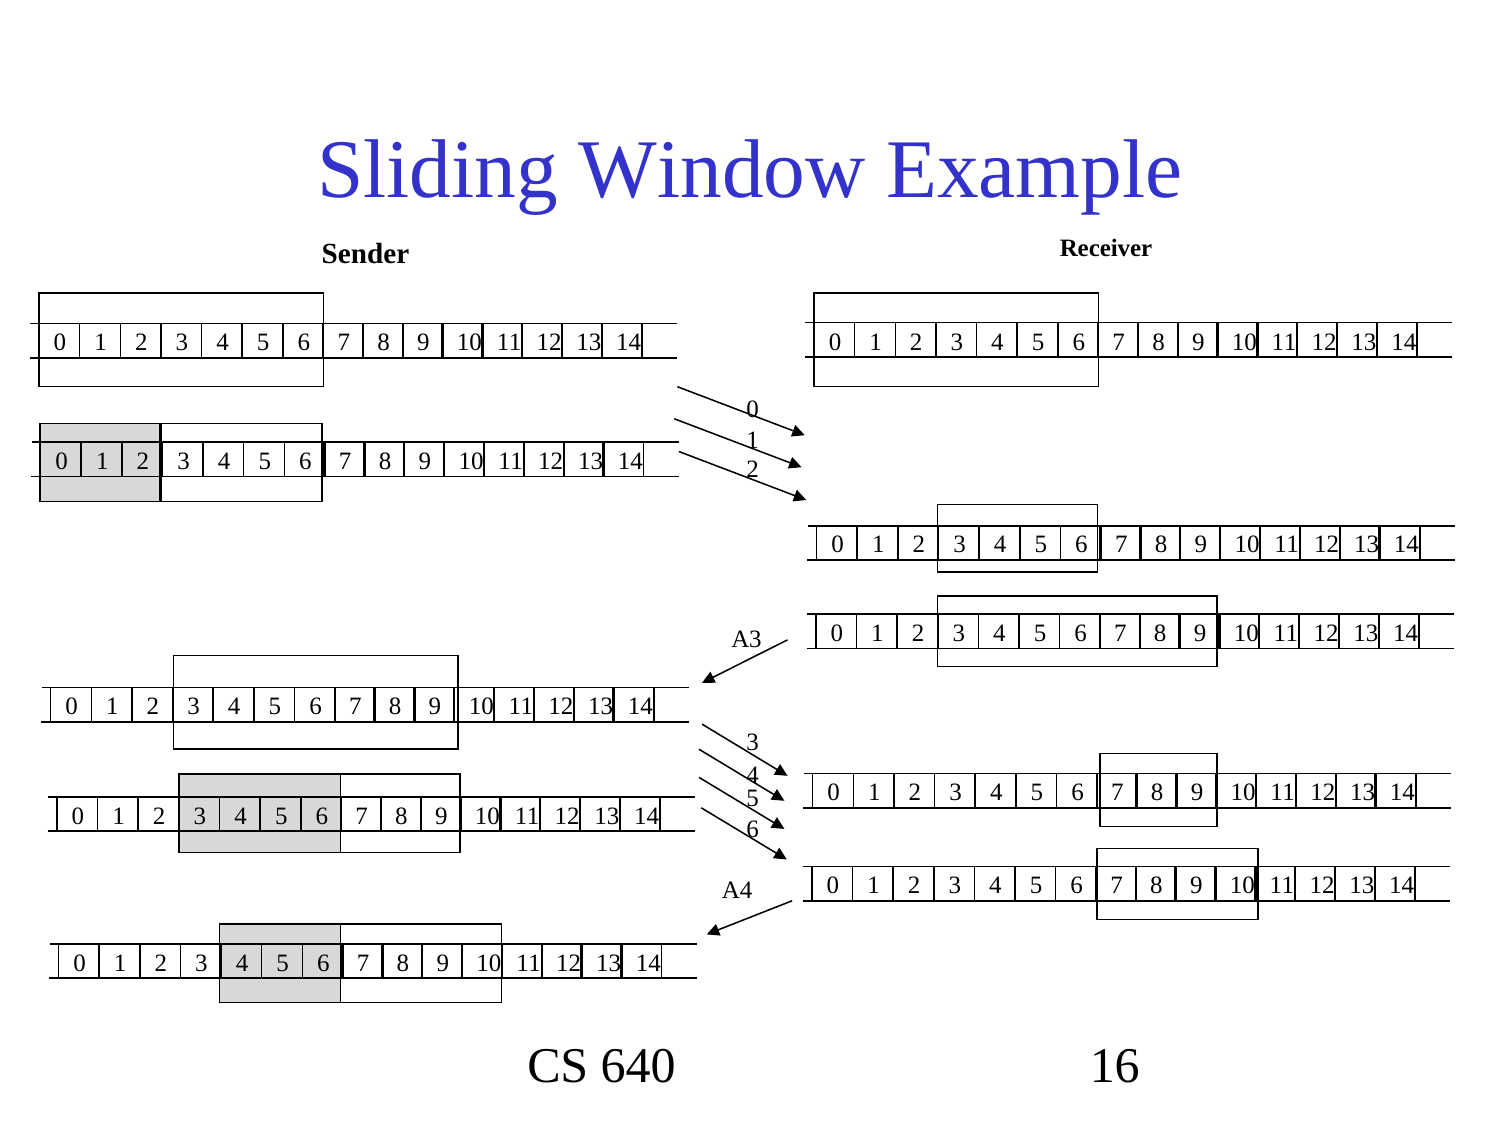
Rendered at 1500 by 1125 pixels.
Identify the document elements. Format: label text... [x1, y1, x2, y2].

text_box 3 [731, 717, 774, 750]
text_box 12 [1299, 525, 1339, 561]
text_box 14 [603, 442, 644, 477]
text_box [178, 773, 341, 796]
text_box 6 [1057, 322, 1097, 358]
text_box 3 [933, 866, 974, 901]
text_box 1 [852, 866, 893, 901]
text_box 3 [934, 773, 975, 808]
text_box 6 [1055, 866, 1095, 901]
text_box 13 [1334, 866, 1374, 901]
text_box 1 [97, 796, 138, 832]
text_box Sender [306, 226, 425, 278]
text_box 10 [443, 442, 483, 477]
text_box 1 [81, 442, 121, 477]
text_box A3 [716, 615, 777, 661]
text_box 9 [1176, 773, 1215, 808]
text_box 4 [213, 687, 253, 722]
text_box 7 [1100, 525, 1140, 561]
text_box 0 [50, 687, 91, 722]
text_box 8 [1135, 866, 1175, 901]
text_box 13 [573, 687, 613, 722]
text_box 2 [893, 866, 933, 901]
text_box 4 [979, 525, 1019, 561]
text_box 5 [242, 323, 282, 358]
text_box 2 [131, 687, 172, 722]
text_box 9 [402, 323, 442, 358]
text_box 9 [414, 687, 453, 722]
text_box 14 [619, 796, 661, 832]
text_box 5 [1018, 614, 1059, 649]
text_box 13 [581, 943, 621, 979]
text_box 8 [1136, 773, 1176, 808]
text_box 11 [1256, 322, 1296, 358]
text_box [219, 924, 341, 943]
text_box 11 [493, 687, 533, 722]
text_box 2 [139, 943, 180, 979]
text_box 12 [1295, 773, 1335, 808]
text_box 14 [1378, 614, 1419, 649]
text_box 6 [1059, 614, 1099, 649]
text_box 8 [1139, 614, 1179, 649]
text_box 1 [99, 943, 139, 979]
text_box 7 [1097, 322, 1137, 358]
text_box 5 [253, 687, 294, 722]
text_box 6 [1060, 525, 1100, 561]
text_box 8 [364, 442, 403, 477]
text_box 0 [40, 442, 81, 477]
text_box 9 [421, 943, 461, 979]
text_box 11 [482, 323, 521, 358]
text_box 3 [160, 323, 201, 358]
text_box 3 [938, 525, 979, 561]
text_box 11 [1259, 525, 1299, 561]
title Sliding Window Example [112, 99, 1388, 228]
text_box Receiver [1045, 224, 1168, 270]
text_box 10 [1219, 614, 1258, 649]
text_box 3 [180, 943, 221, 979]
text_box 3 [937, 614, 978, 649]
text_box 8 [374, 687, 414, 722]
text_box 12 [541, 943, 581, 979]
text_box 6 [284, 442, 324, 477]
text_box 4 [221, 943, 261, 979]
text_box 10 [461, 943, 501, 979]
text_box 0 [731, 384, 774, 415]
text_box 5 [1019, 525, 1060, 561]
text_box 5 [1015, 773, 1056, 808]
text_box 3 [178, 796, 219, 832]
text_box 7 [1096, 773, 1136, 808]
text_box 7 [342, 943, 381, 979]
text_box 11 [499, 796, 539, 832]
text_box 14 [613, 687, 654, 722]
text_box 5 [243, 442, 284, 477]
text_box 10 [442, 323, 482, 358]
text_box A4 [707, 865, 768, 911]
text_box 12 [523, 442, 563, 477]
text_box 1 [854, 322, 895, 358]
text_box 5 [261, 943, 302, 979]
text_box 6 [302, 943, 342, 979]
text_box 4 [975, 773, 1015, 808]
text_box 11 [501, 943, 541, 979]
text_box 13 [1338, 614, 1378, 649]
text_box 10 [1217, 322, 1256, 358]
text_box 2 [897, 525, 938, 561]
text_box 12 [521, 323, 561, 358]
text_box 13 [563, 442, 603, 477]
text_box 0 [811, 866, 852, 901]
text_box 9 [1177, 322, 1217, 358]
text_box 4 [978, 614, 1018, 649]
text_box 13 [1339, 525, 1379, 561]
text_box 10 [453, 687, 493, 722]
text_box 1 [853, 773, 893, 808]
text_box 0 [56, 796, 97, 832]
text_box 0 [814, 322, 854, 358]
text_box 2 [893, 773, 934, 808]
text_box 13 [561, 323, 601, 358]
text_box 11 [483, 442, 523, 477]
text_box 8 [1140, 525, 1179, 561]
text_box 8 [380, 796, 420, 832]
text_box 0 [40, 323, 79, 358]
text_box 0 [812, 773, 853, 808]
text_box 8 [1137, 322, 1177, 358]
text_box 1 [79, 323, 120, 358]
text_box 12 [539, 796, 579, 832]
text_box 4 [974, 866, 1015, 901]
text_box 13 [579, 796, 619, 832]
text_box 12 [1296, 322, 1336, 358]
text_box 11 [1254, 866, 1294, 901]
text_box 9 [403, 442, 443, 477]
text_box 4 [219, 796, 260, 832]
text_box 4 [976, 322, 1017, 358]
text_box 10 [1219, 525, 1259, 561]
text_box 14 [1376, 322, 1418, 358]
text_box 0 [816, 525, 857, 561]
text_box 9 [1175, 866, 1215, 901]
text_box [39, 477, 161, 502]
text_box 7 [340, 796, 380, 832]
text_box 1 [731, 415, 774, 445]
text_box 3 [172, 687, 213, 722]
text_box 14 [1375, 773, 1416, 808]
text_box 6 [282, 323, 322, 358]
text_box 14 [1374, 866, 1416, 901]
text_box 13 [1336, 322, 1376, 358]
text_box 5 [260, 796, 300, 832]
text_box 7 [1099, 614, 1139, 649]
text_box 1 [856, 614, 897, 649]
text_box 9 [1179, 525, 1219, 561]
text_box 8 [362, 323, 402, 358]
text_box [219, 979, 341, 1003]
text_box 8 [381, 943, 421, 979]
text_box 10 [1215, 866, 1254, 901]
text_box 6 [294, 687, 334, 722]
text_box 12 [1294, 866, 1334, 901]
text_box 2 [897, 614, 937, 649]
text_box 2 [895, 322, 935, 358]
text_box 4 [203, 442, 243, 477]
text_box 10 [460, 796, 499, 832]
text_box 14 [1379, 525, 1420, 561]
text_box 2 [138, 796, 178, 832]
text_box 2 [120, 323, 160, 358]
text_box 6 [1056, 773, 1096, 808]
text_box 11 [1255, 773, 1295, 808]
text_box 1 [857, 525, 897, 561]
text_box 9 [420, 796, 460, 832]
text_box 1 [91, 687, 131, 722]
text_box 6 [300, 796, 340, 832]
text_box 7 [334, 687, 374, 722]
text_box [178, 832, 341, 853]
text_box 3 [935, 322, 976, 358]
text_box [39, 423, 161, 441]
text_box 14 [621, 943, 662, 979]
text_box 3 [162, 442, 203, 477]
text_box 7 [1095, 866, 1135, 901]
text_box 4 [731, 750, 774, 773]
text_box 0 [815, 614, 856, 649]
text_box 5 [1015, 866, 1055, 901]
text_box 11 [1258, 614, 1298, 649]
text_box 12 [533, 687, 573, 722]
text_box 2 [121, 442, 162, 477]
text_box 7 [324, 442, 364, 477]
text_box 2 [731, 445, 774, 491]
text_box 10 [1215, 773, 1255, 808]
text_box 9 [1179, 614, 1219, 649]
text_box 5 [1017, 322, 1057, 358]
text_box 5 [731, 773, 774, 805]
text_box 6 [731, 805, 774, 851]
text_box 4 [201, 323, 242, 358]
text_box 0 [58, 943, 99, 979]
text_box 7 [324, 323, 362, 358]
text_box 12 [1298, 614, 1338, 649]
text_box 13 [1335, 773, 1375, 808]
text_box 14 [601, 323, 643, 358]
